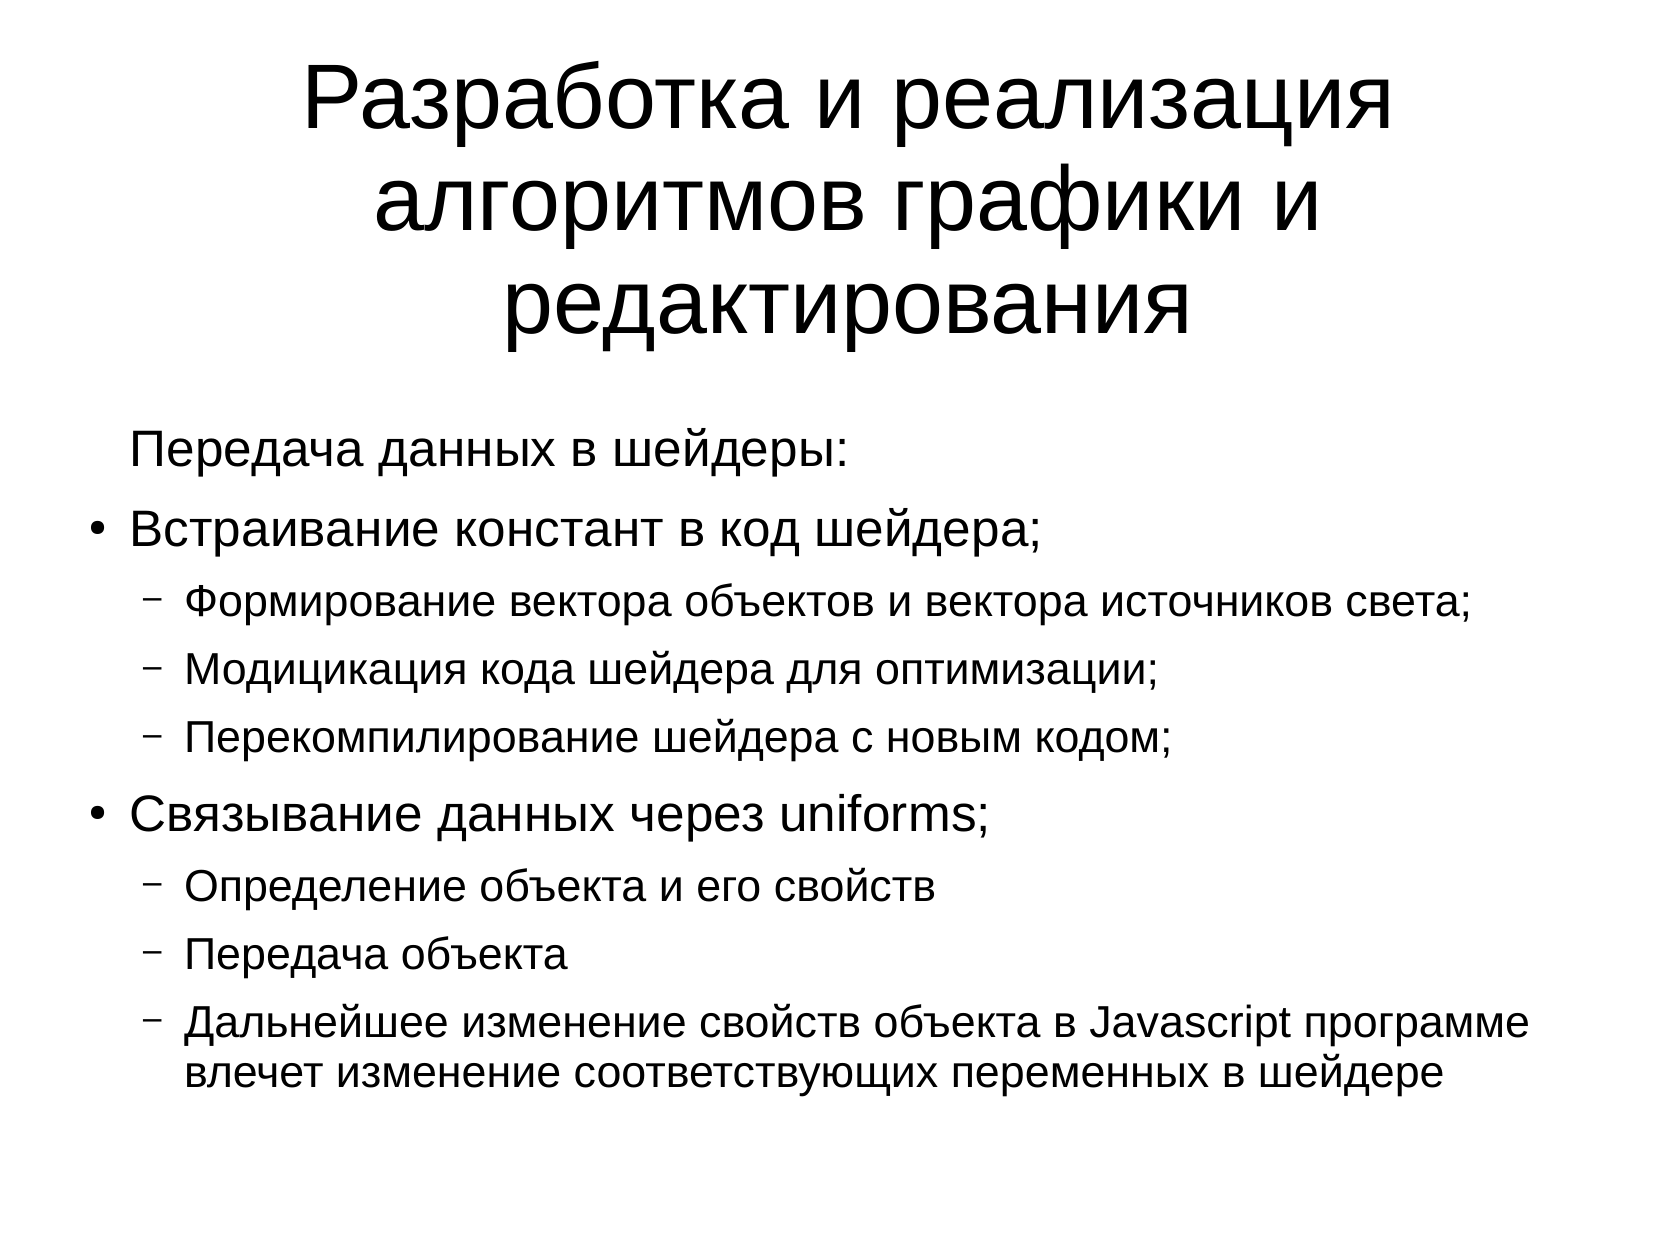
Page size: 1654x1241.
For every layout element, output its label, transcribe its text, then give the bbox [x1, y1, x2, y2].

title Разработка и реализация алгоритмов графики и редактирования [86, 45, 1576, 353]
list Передача данных в шейдеры: Встраивание констант в код шейдера; Формирование вектора объектов и вектора источников света; Модицикация кода шейдера для оптимизации; Перекомпилирование шейдера с новым кодом; Связывание данных через uniforms; Определение объекта и его свойств Передача объекта Дальнейшее изменение свойств объекта в Javascript программе влечет изменение соответствующих переменных в шейдере [75, 420, 1561, 1140]
